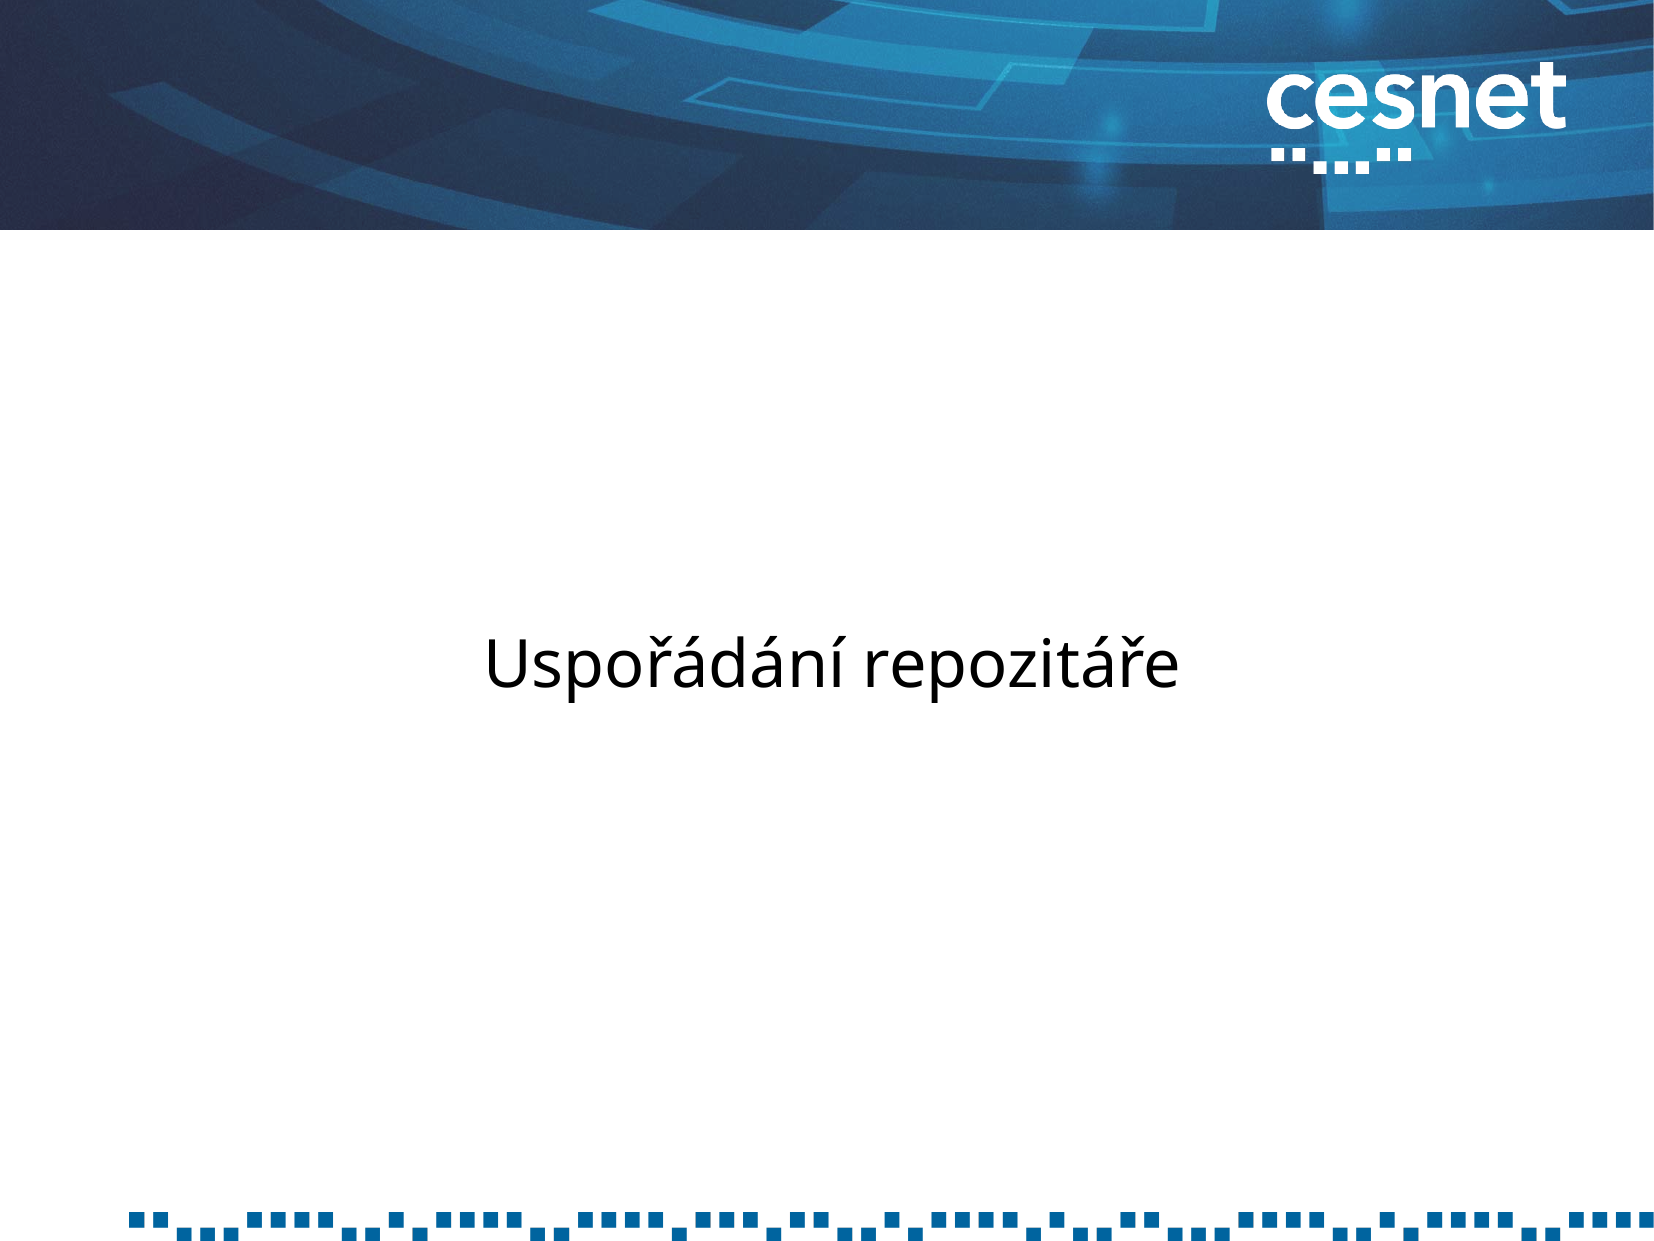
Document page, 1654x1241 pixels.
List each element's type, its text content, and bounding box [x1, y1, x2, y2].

picture [129, 1212, 1654, 1241]
picture [1266, 62, 1567, 174]
subtitle Uspořádání repozitáře [129, 307, 1536, 1016]
